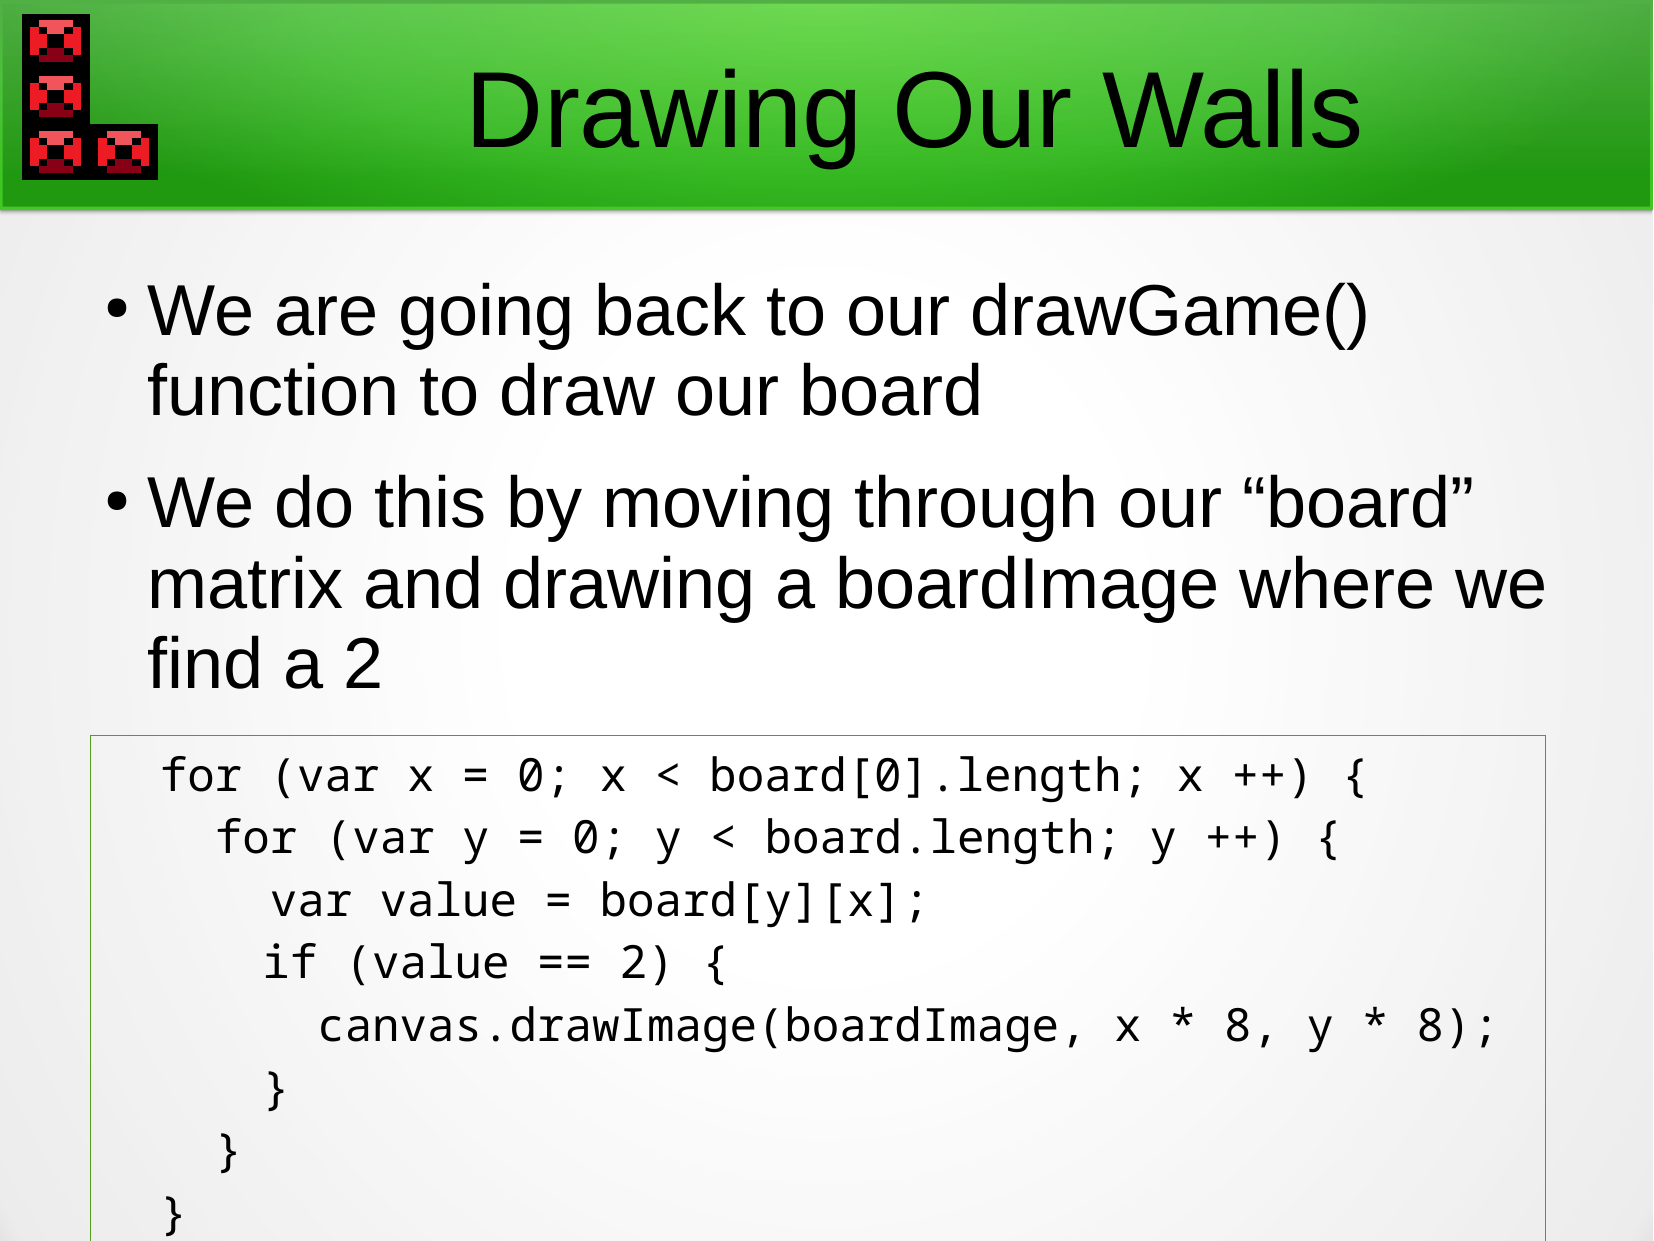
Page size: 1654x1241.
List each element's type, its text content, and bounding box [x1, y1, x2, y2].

text_box for (var x = 0; x < board[0].length; x ++) { for (var y = 0; y < board.length; y ++) { var value = board[y][x]; if (value == 2) { canvas.drawImage(boardImage, x * 8, y * 8); } } } [90, 735, 1546, 1210]
picture [22, 14, 158, 180]
list We are going back to our drawGame() function to draw our board We do this by moving through our “board” matrix and drawing a boardImage where we find a 2 [90, 270, 1568, 706]
title Drawing Our Walls [195, 30, 1636, 190]
